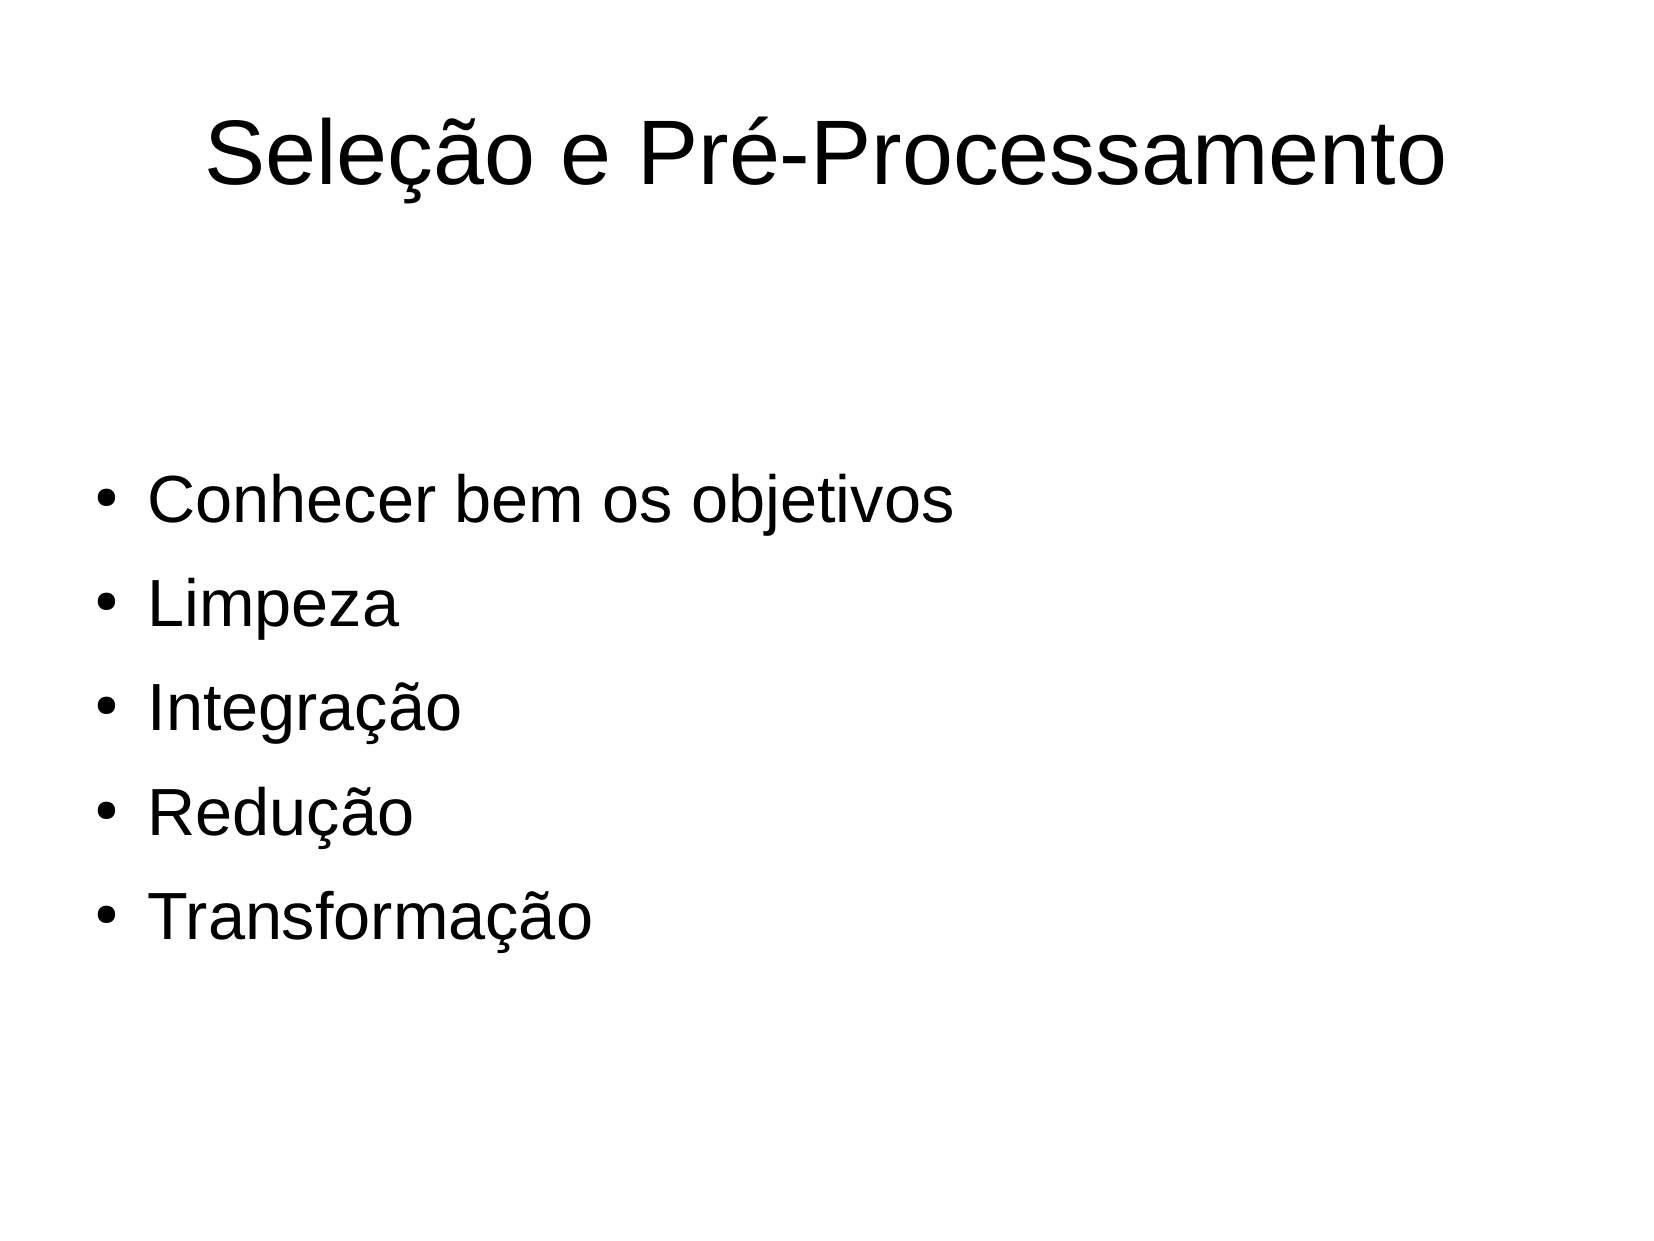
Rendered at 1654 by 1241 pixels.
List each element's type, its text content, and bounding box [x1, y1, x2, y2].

list Conhecer bem os objetivos Limpeza Integração Redução Transformação [76, 461, 1565, 1182]
title Seleção e Pré-Processamento [82, 49, 1571, 257]
